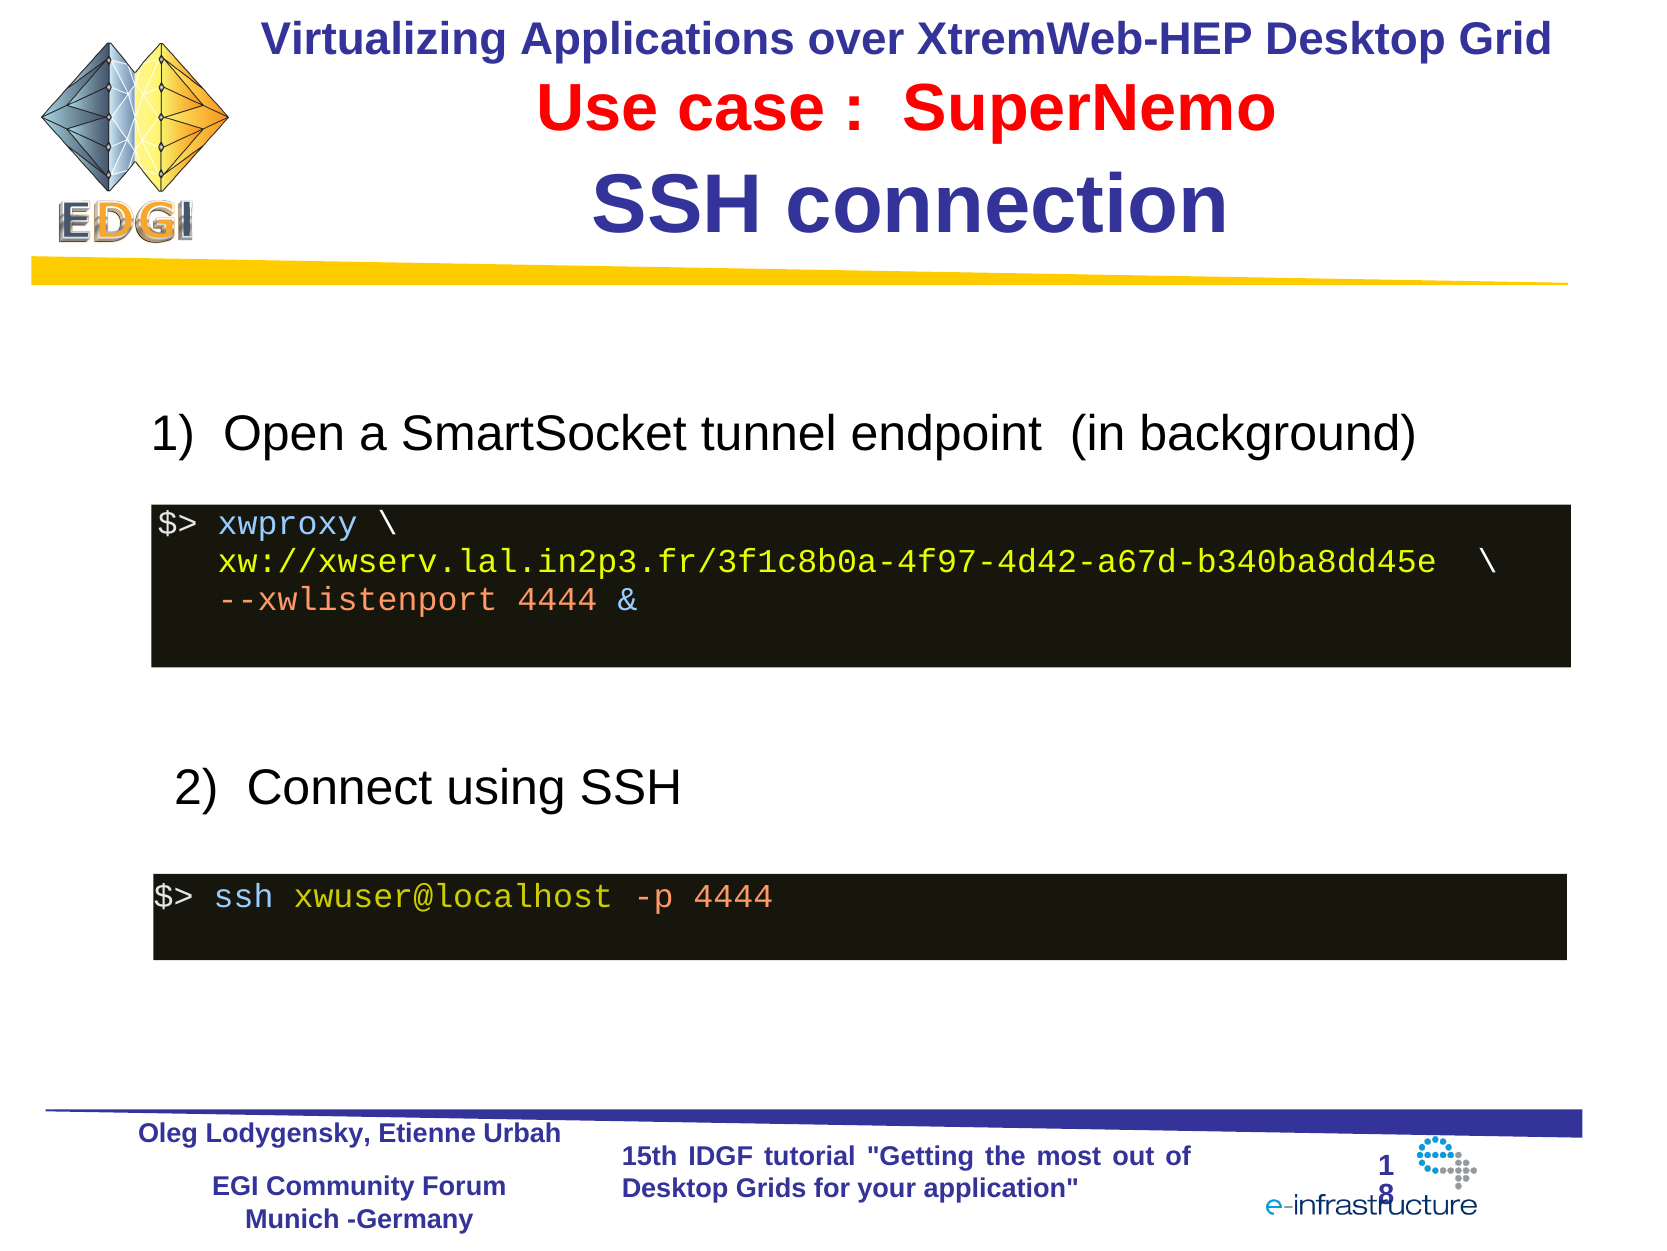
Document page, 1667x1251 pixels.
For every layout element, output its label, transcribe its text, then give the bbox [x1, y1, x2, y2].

text_box 1) Open a SmartSocket tunnel endpoint (in background) [135, 392, 1433, 468]
picture [1266, 1136, 1477, 1215]
text_box Virtualizing Applications over XtremWeb-HEP Desktop Grid Use case : SuperNemo SSH connection [227, 16, 1595, 242]
picture [31, 37, 238, 249]
text_box $> ssh xwuser@localhost -p 4444 [153, 873, 1567, 961]
text_box $> xwproxy \ xw://xwserv.lal.in2p3.fr/3f1c8b0a-4f97-4d42-a67d-b340ba8dd45e \ --xwlistenport 4444 & [151, 504, 1571, 668]
text_box 2) Connect using SSH [159, 746, 698, 822]
